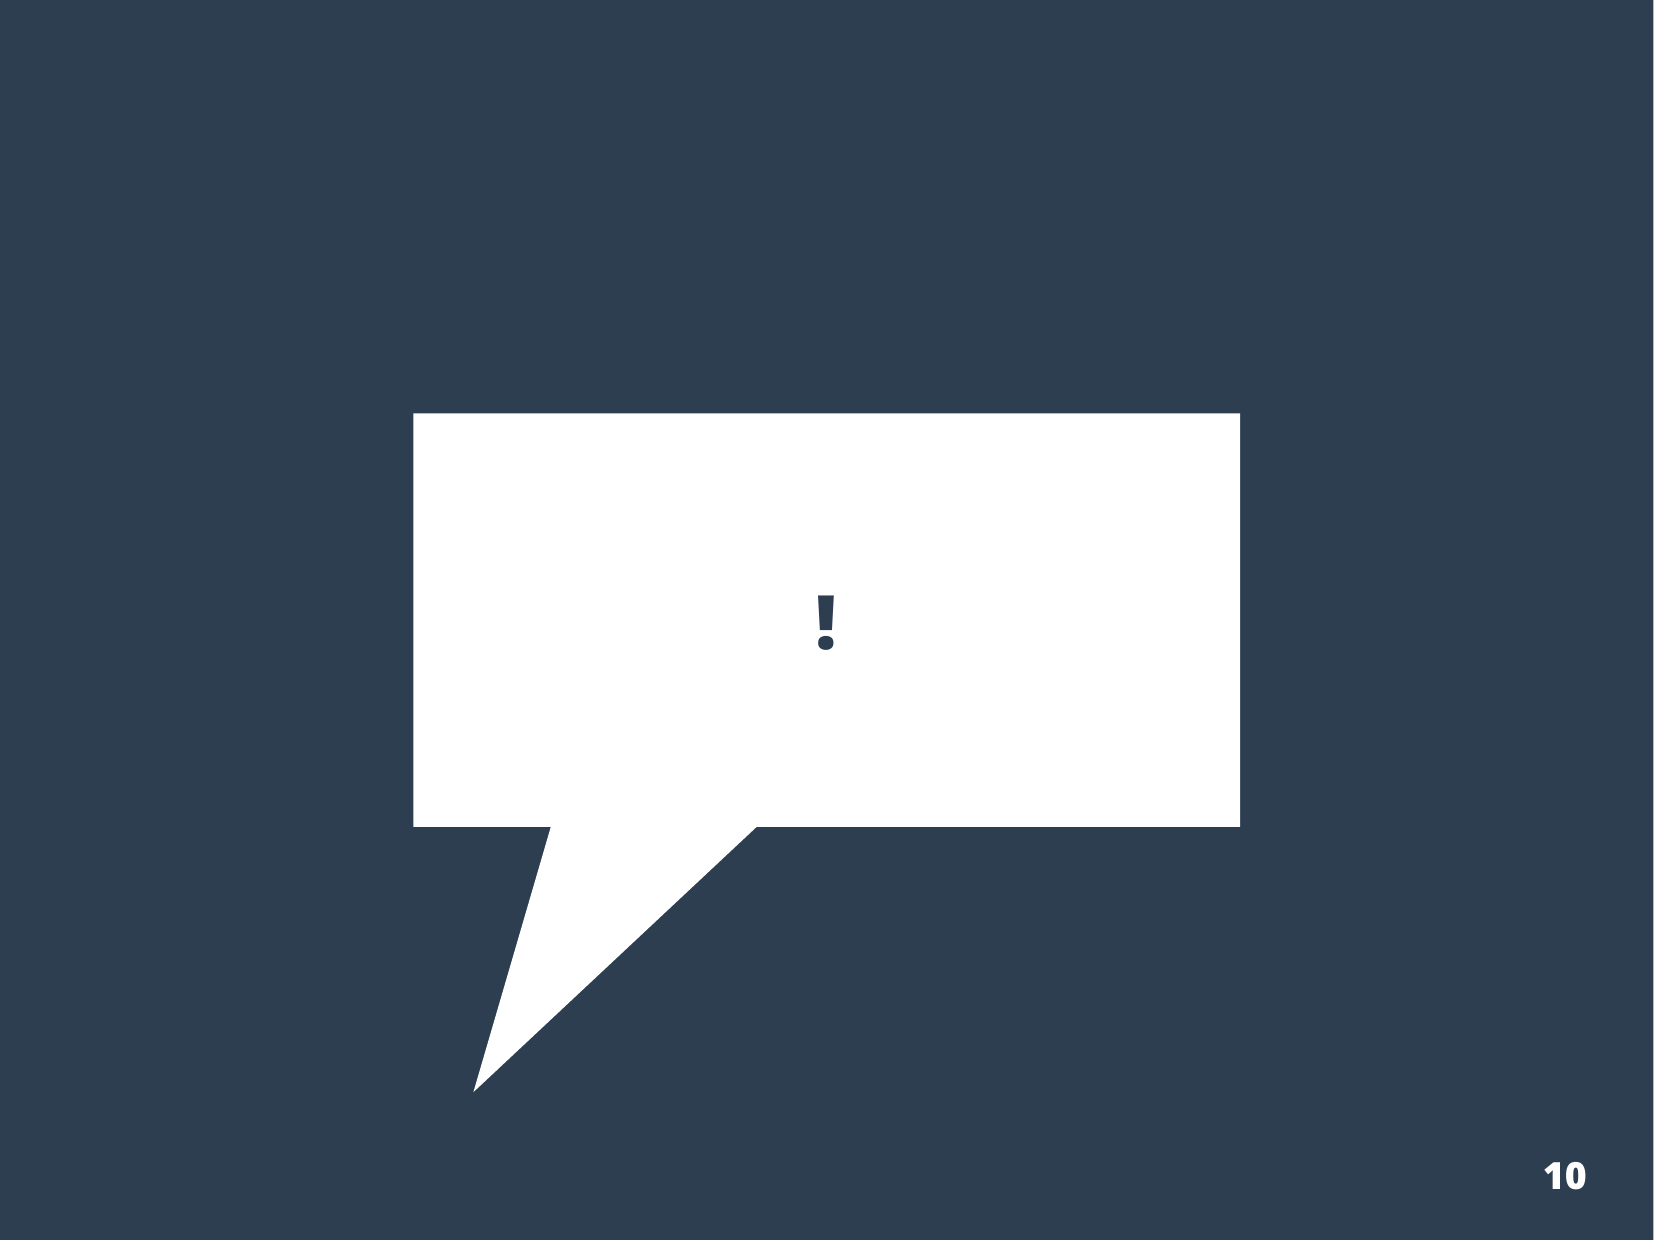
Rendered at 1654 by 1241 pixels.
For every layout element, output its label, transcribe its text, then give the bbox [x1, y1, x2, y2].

title ! [442, 442, 1211, 798]
